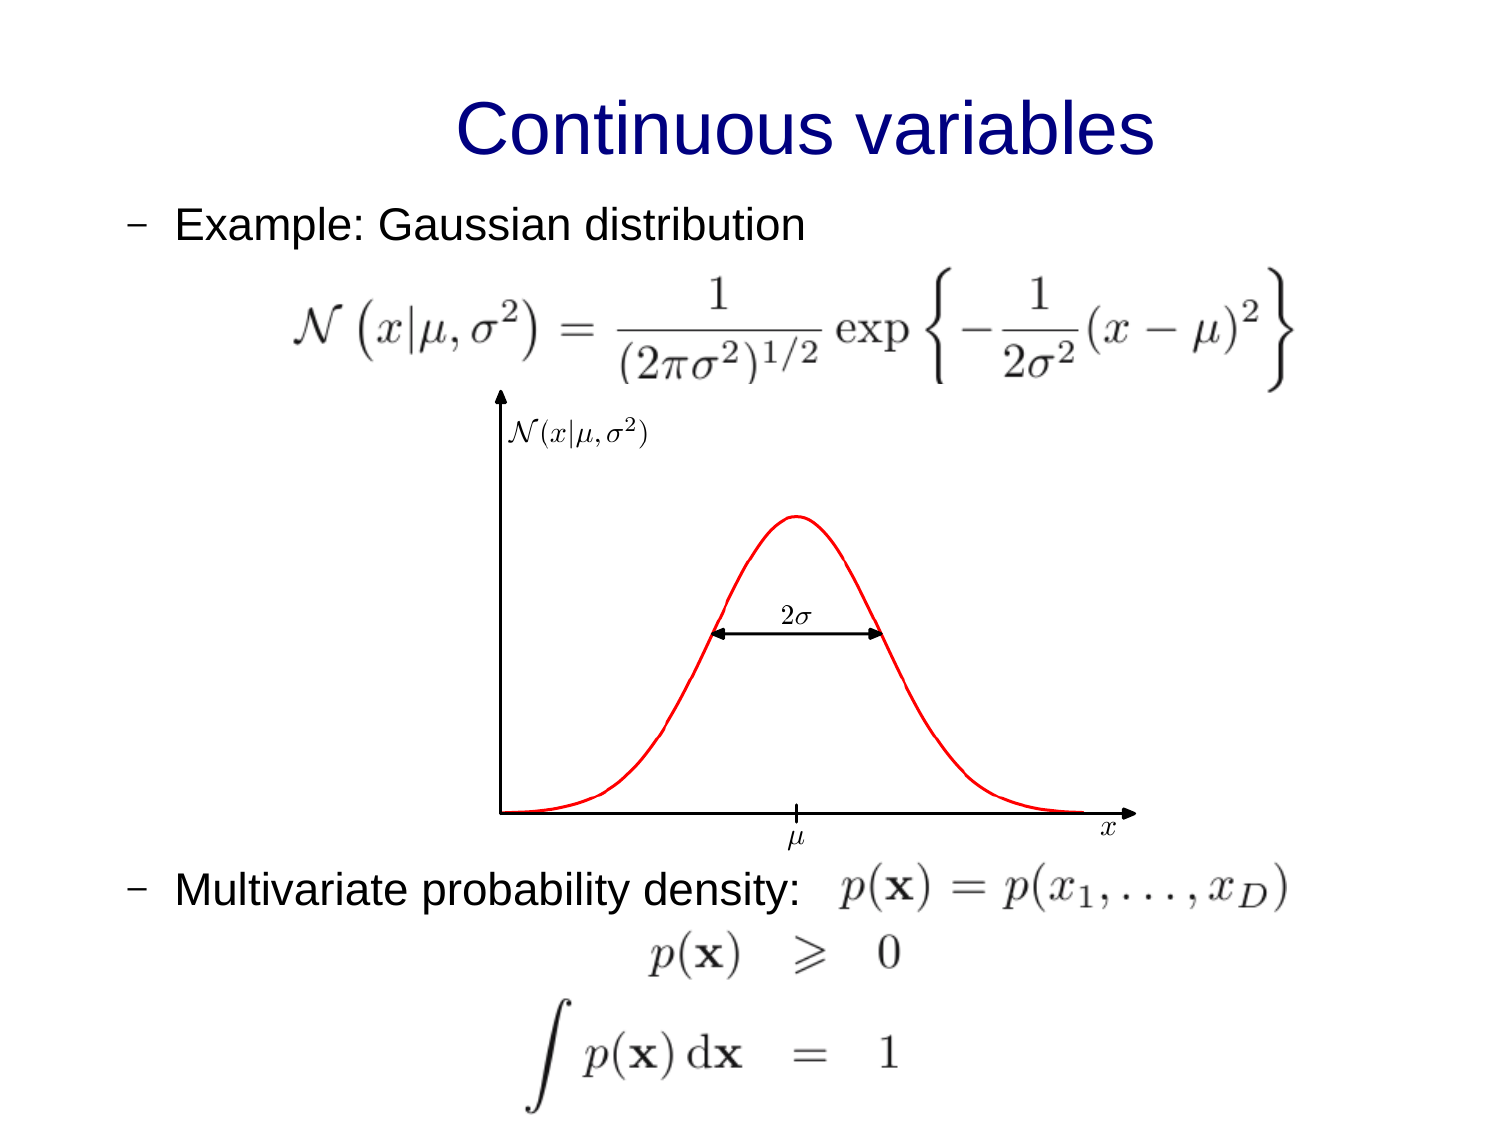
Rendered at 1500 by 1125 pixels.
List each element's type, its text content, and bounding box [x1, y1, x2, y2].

list Example: Gaussian distribution Multivariate probability density: [37, 187, 1500, 1125]
title Continuous variables [149, 65, 1463, 179]
picture [515, 925, 937, 1125]
picture [487, 384, 1143, 856]
picture [837, 860, 1287, 922]
